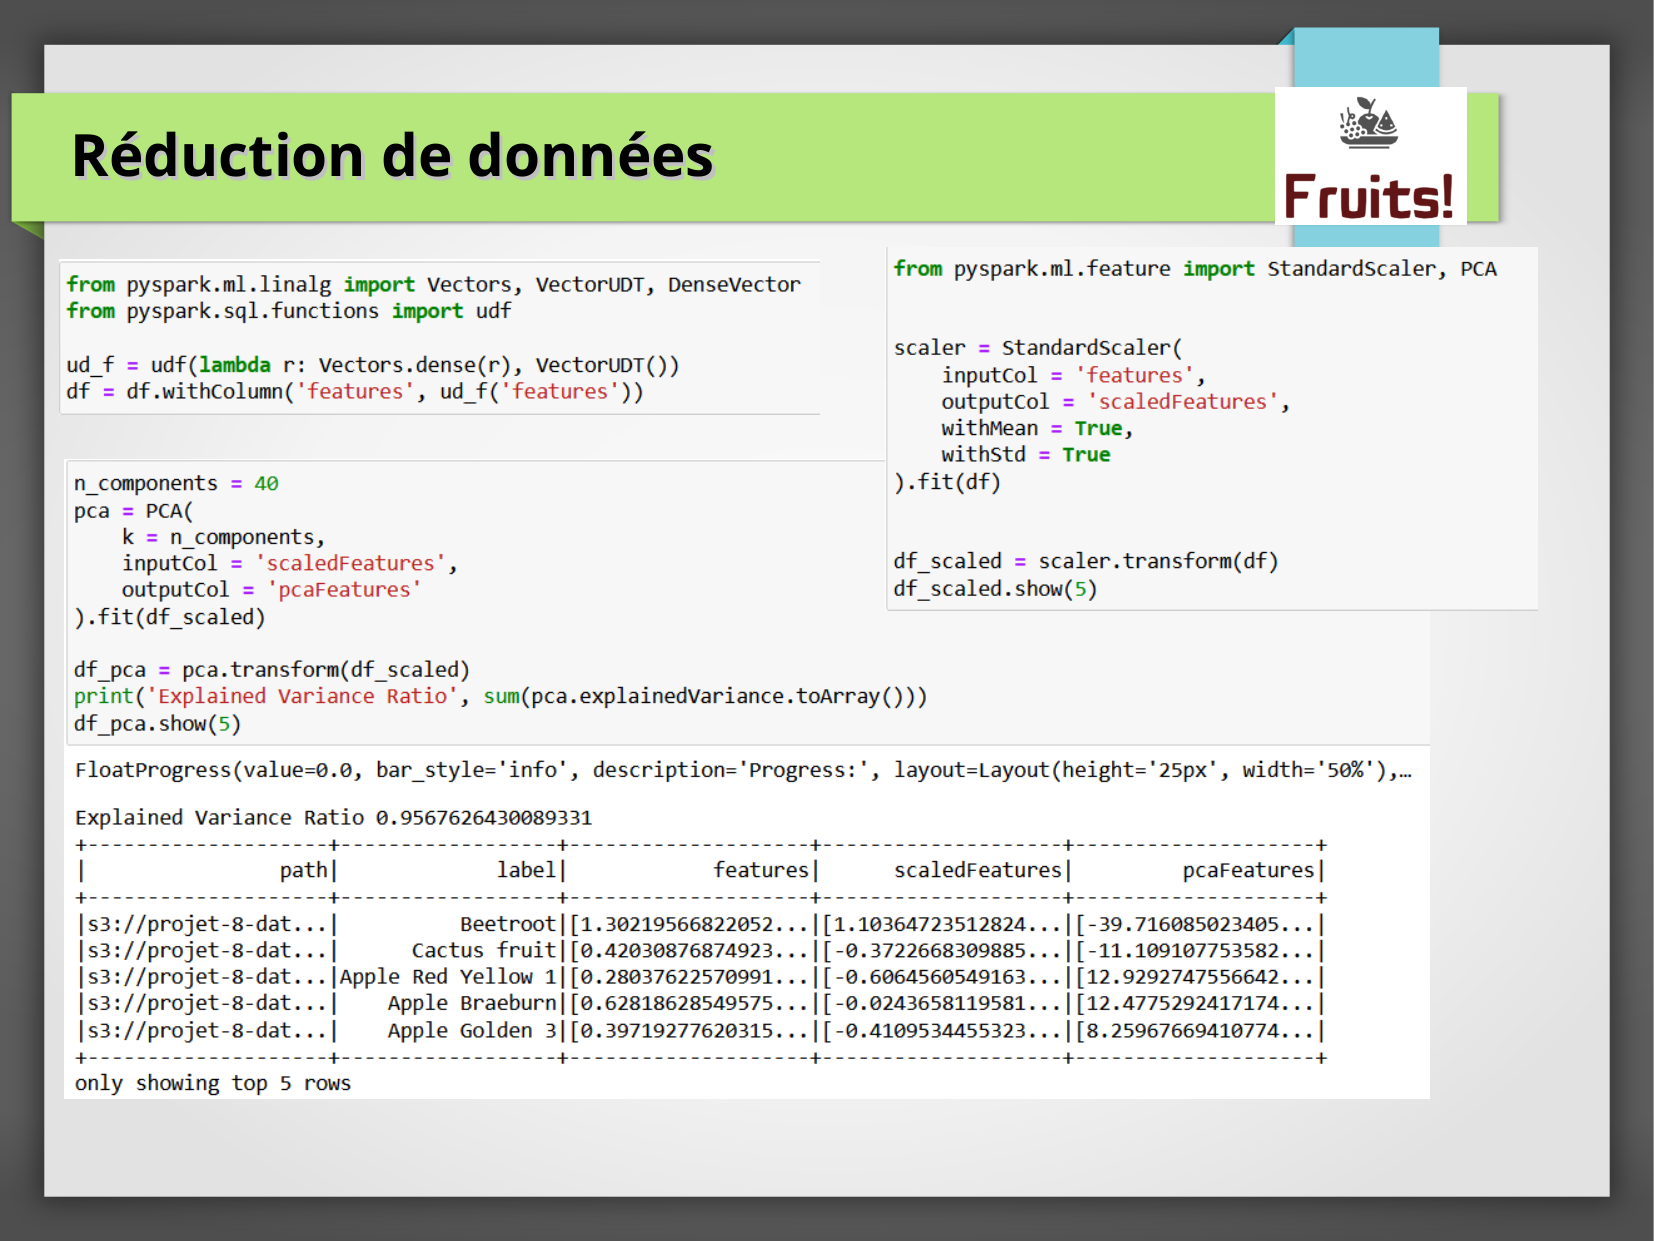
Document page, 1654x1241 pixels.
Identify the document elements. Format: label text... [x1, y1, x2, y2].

picture [0, 0, 1654, 1241]
title Réduction de données [70, 70, 1406, 238]
